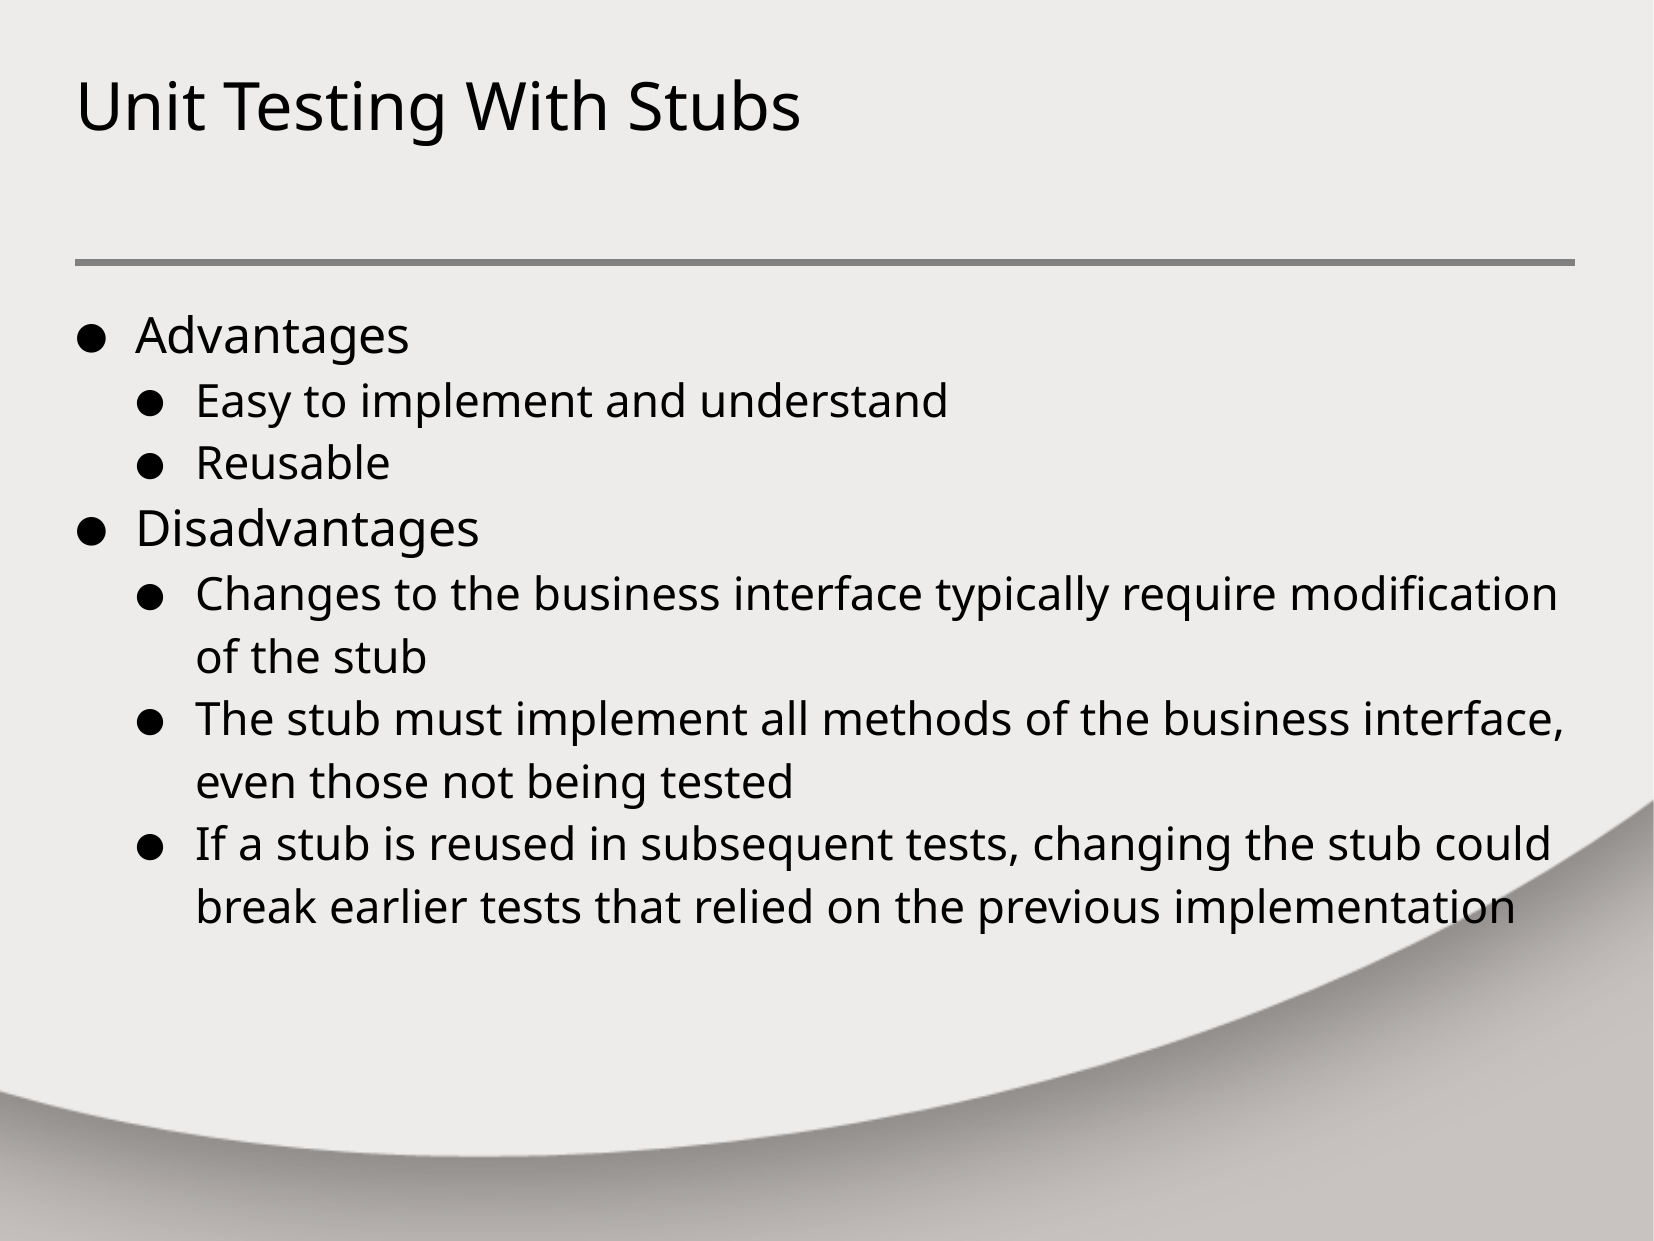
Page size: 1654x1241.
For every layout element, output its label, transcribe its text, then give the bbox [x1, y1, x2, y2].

picture [0, 0, 1654, 1241]
title Unit Testing With Stubs [75, 75, 1576, 226]
list Advantages Easy to implement and understand Reusable Disadvantages Changes to the business interface typically require modification of the stub The stub must implement all methods of the business interface, even those not being tested If a stub is reused in subsequent tests, changing the stub could break earlier tests that relied on the previous implementation [75, 300, 1576, 1163]
